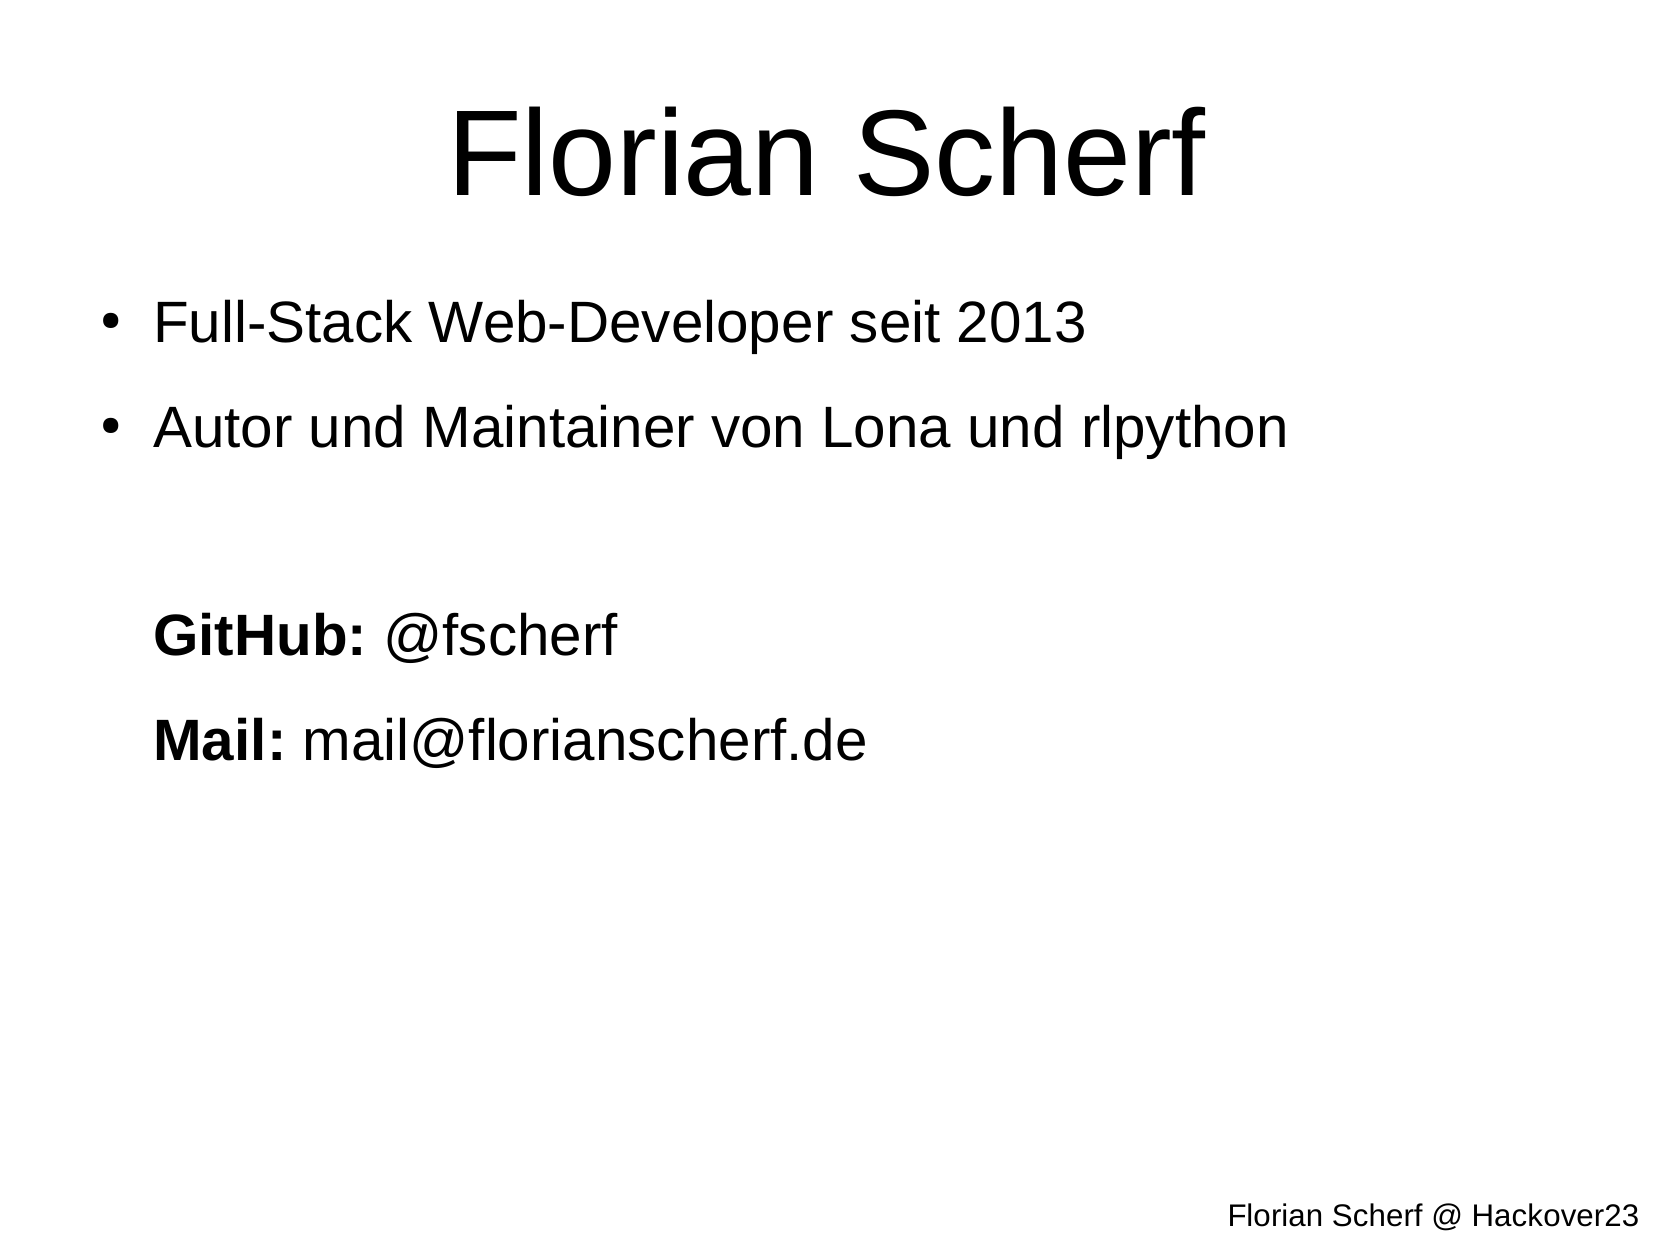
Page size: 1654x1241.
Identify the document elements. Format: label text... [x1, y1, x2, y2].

list Florian Scherf @ Hackover23 [1156, 1198, 1654, 1241]
title Florian Scherf [82, 49, 1571, 257]
list Full-Stack Web-Developer seit 2013 Autor und Maintainer von Lona und rlpython GitHub: @fscherf Mail: mail@florianscherf.de [82, 290, 1571, 1010]
